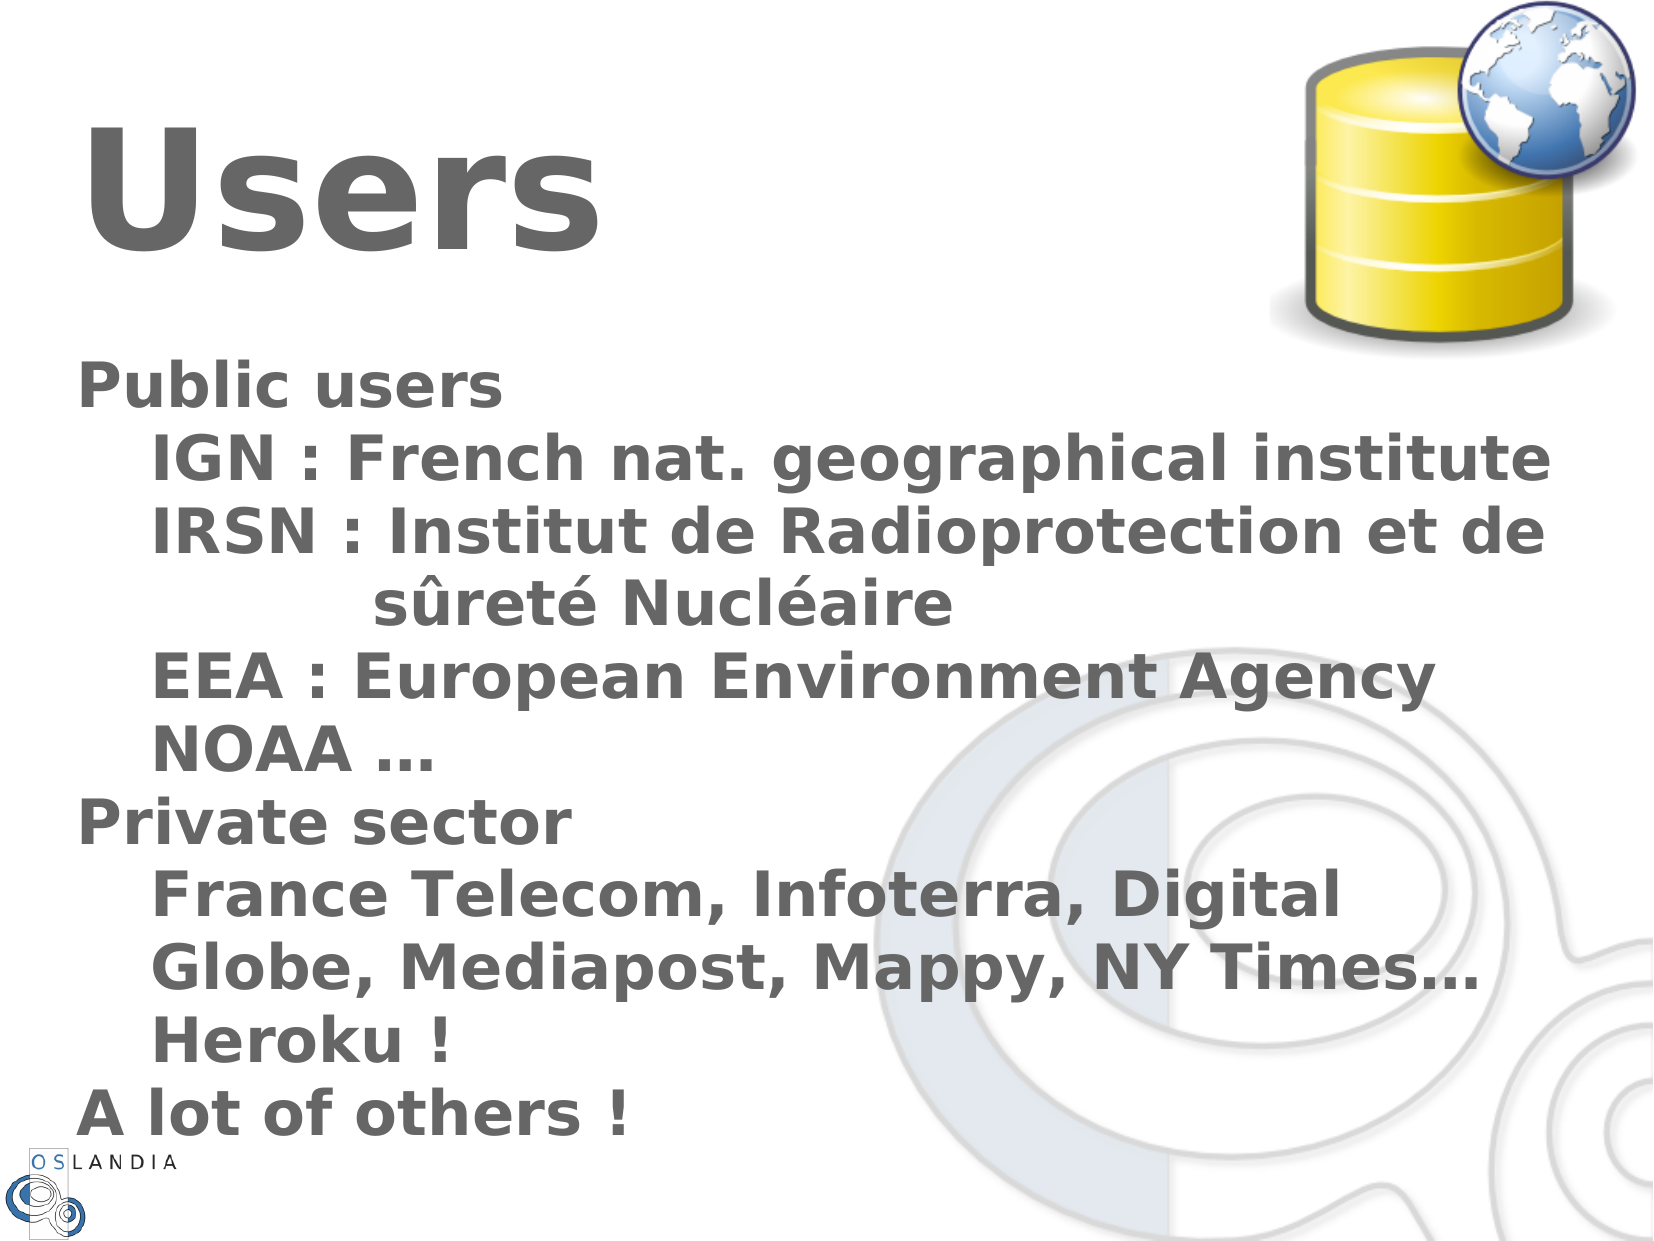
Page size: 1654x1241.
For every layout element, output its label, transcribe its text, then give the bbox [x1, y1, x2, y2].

subtitle Users Public users IGN : French nat. geographical institute IRSN : Institut de Radioprotection et de sûreté Nucléaire EEA : European Environment Agency NOAA … Private sector France Telecom, Infoterra, Digital Globe, Mediapost, Mappy, NY Times… Heroku ! A lot of others ! [76, 68, 1565, 1177]
picture [0, 0, 1654, 1241]
